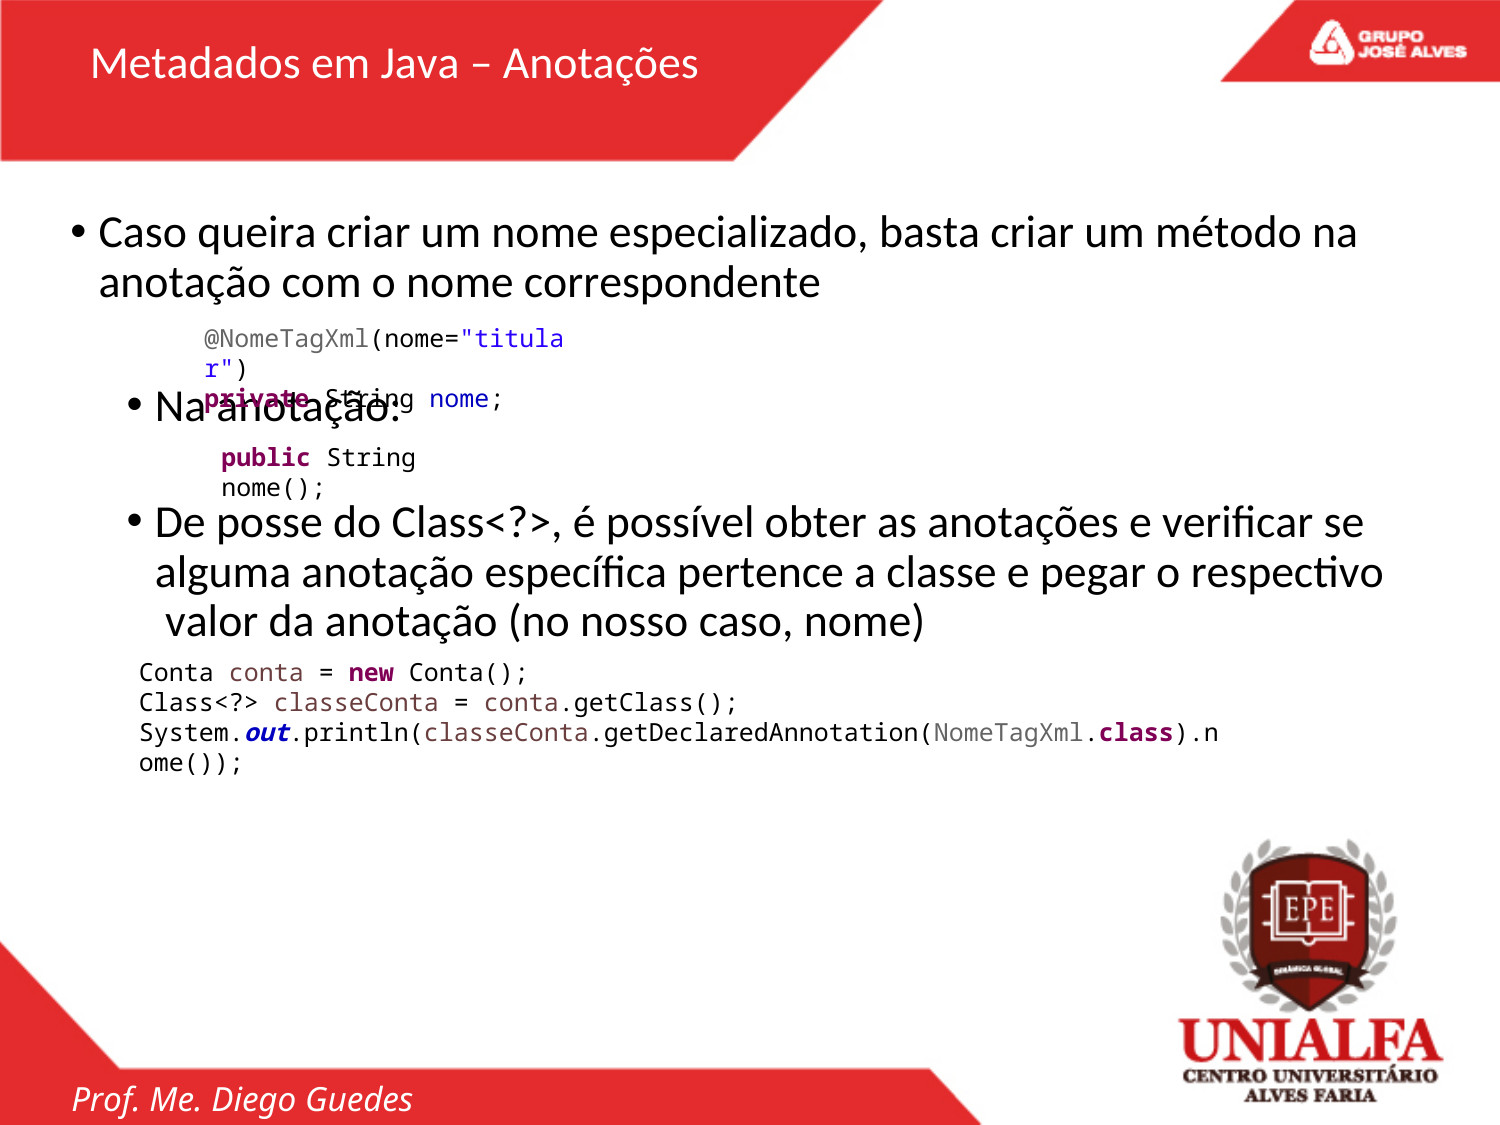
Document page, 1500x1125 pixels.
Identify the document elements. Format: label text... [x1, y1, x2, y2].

picture [0, 0, 1500, 1125]
text_box @NomeTagXml(nome="titular") private String nome; [189, 314, 591, 390]
text_box Conta conta = new Conta(); Class<?> classeConta = conta.getClass(); System.out.println(classeConta.getDeclaredAnnotation(NomeTagXml.class).nome()); [124, 649, 1241, 755]
list Caso queira criar um nome especializado, basta criar um método na anotação com o nome correspondente Na anotação: De posse do Class<?>, é possível obter as anotações e verificar se alguma anotação específica pertence a classe e pegar o respectivo valor da anotação (no nosso caso, nome) [55, 200, 1406, 908]
text_box public String nome(); [206, 434, 526, 480]
text_box Prof. Me. Diego Guedes [56, 1070, 711, 1125]
text_box Metadados em Java – Anotações [75, 25, 805, 96]
